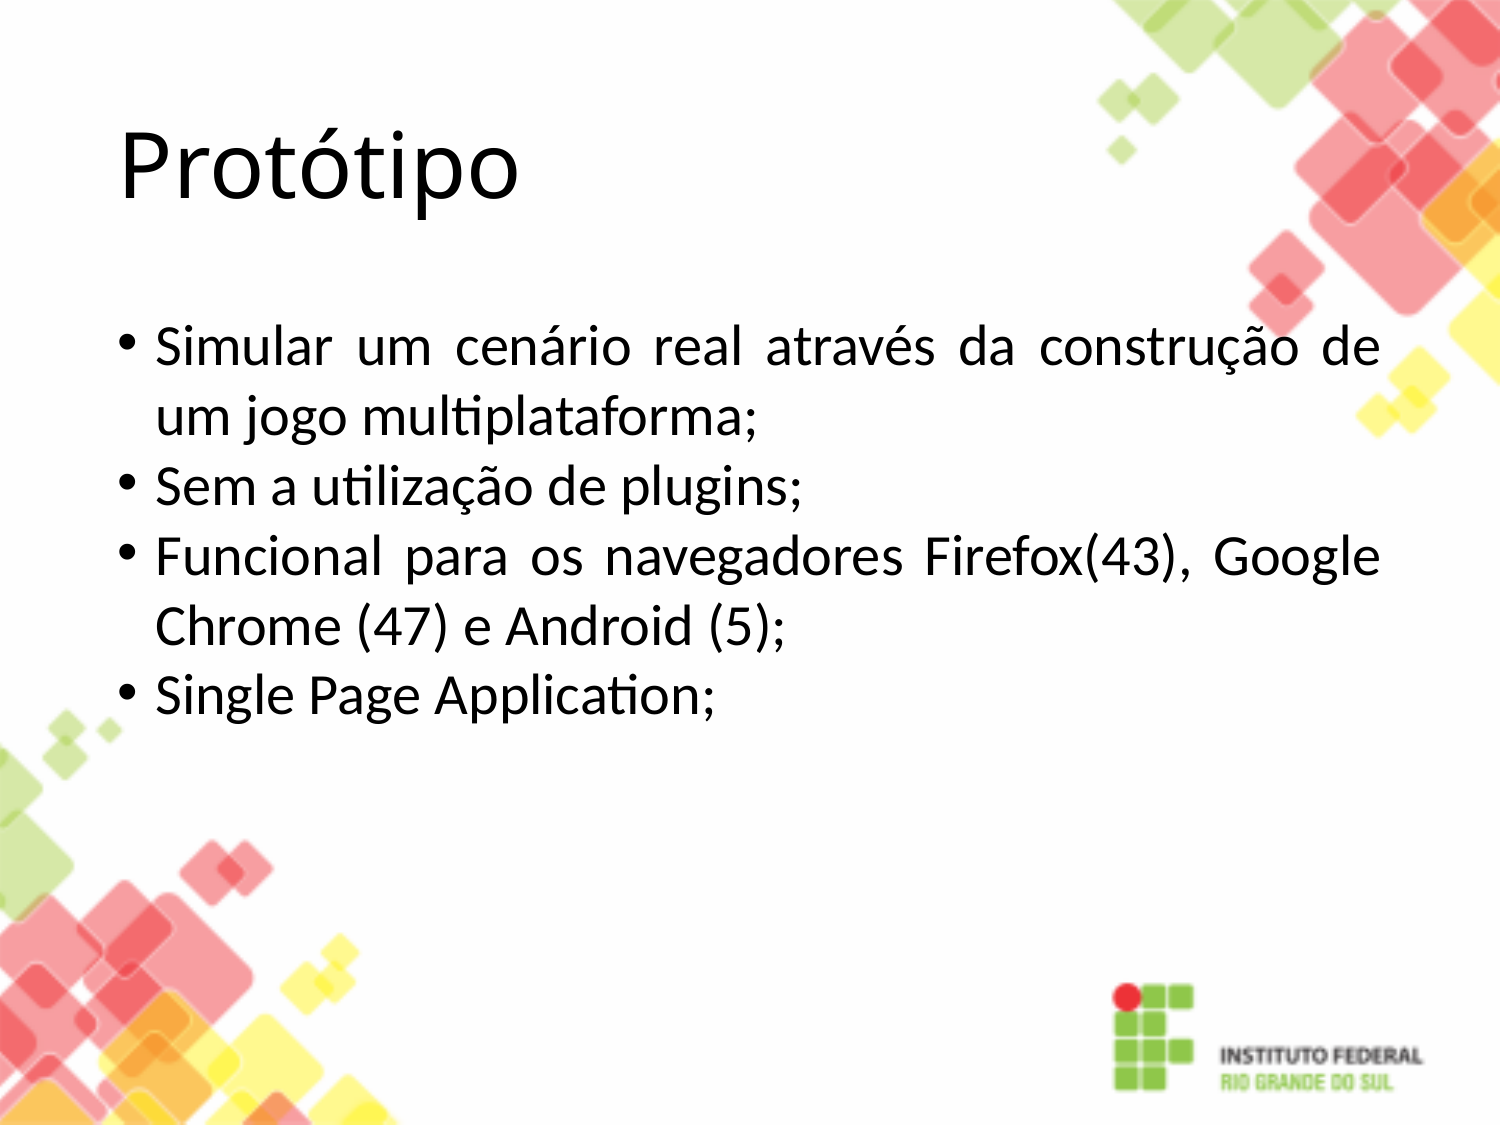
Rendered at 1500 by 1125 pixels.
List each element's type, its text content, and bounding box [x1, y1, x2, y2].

text_box Protótipo [103, 59, 1397, 278]
picture [0, 0, 1500, 1125]
text_box Simular um cenário real através da construção de um jogo multiplataforma; Sem a utilização de plugins; Funcional para os navegadores Firefox(43), Google Chrome (47) e Android (5); Single Page Application; [103, 299, 1397, 1014]
